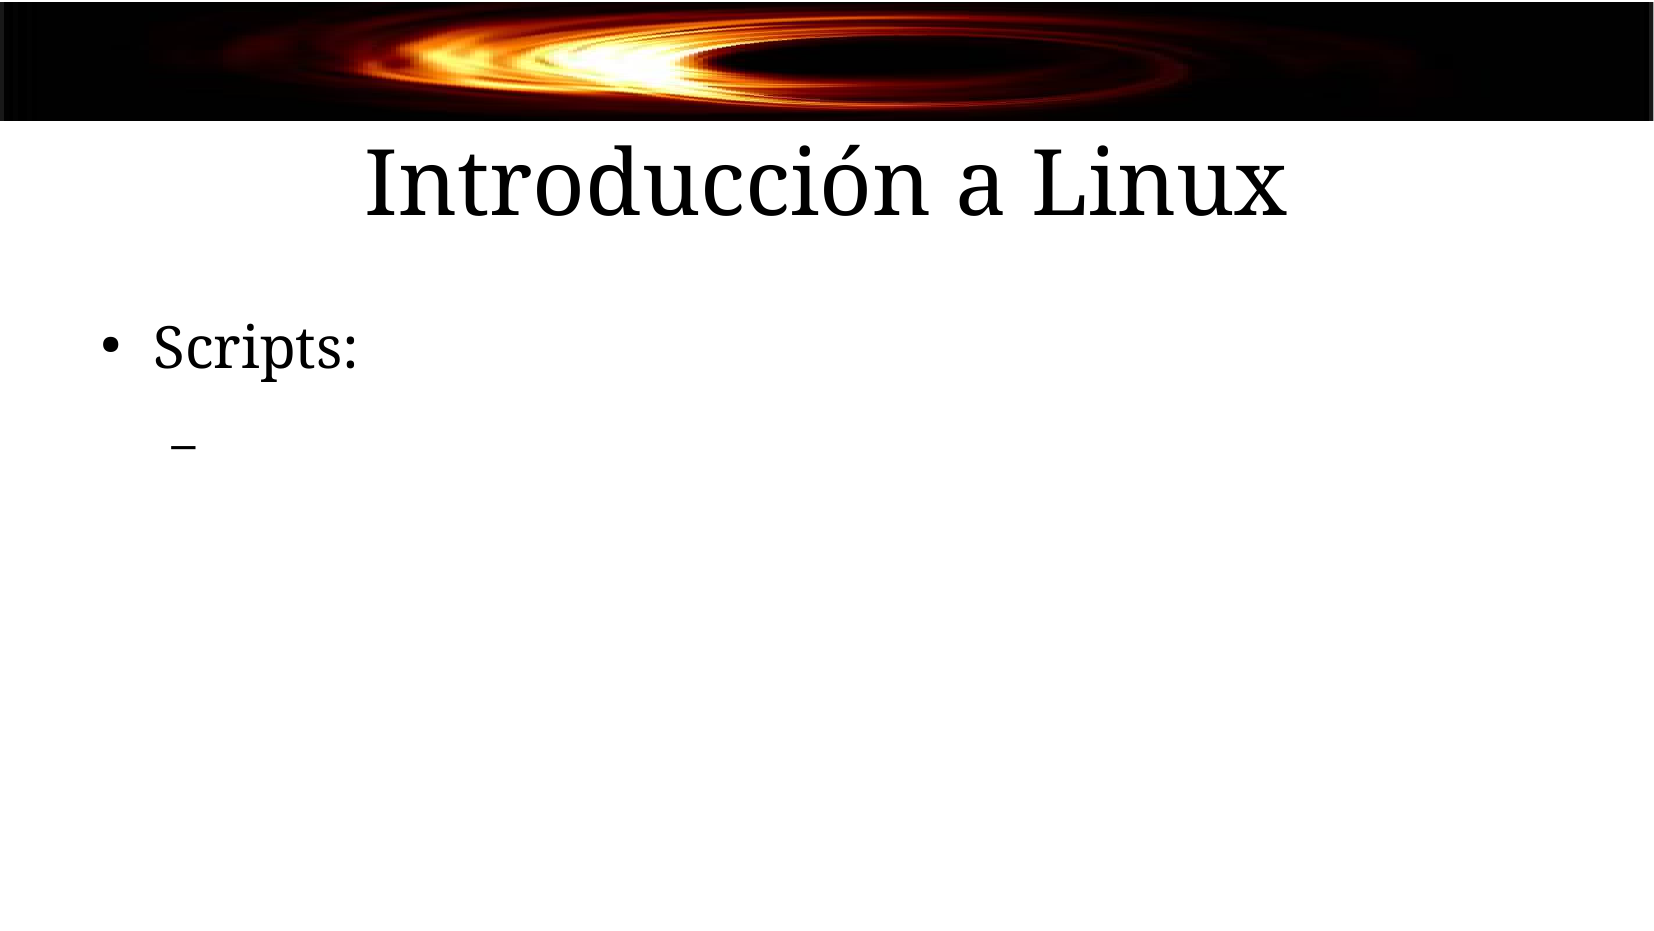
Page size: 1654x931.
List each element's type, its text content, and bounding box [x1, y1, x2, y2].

list Scripts: [82, 306, 1571, 846]
title Introducción a Linux [82, 121, 1571, 258]
picture [0, 2, 1654, 121]
